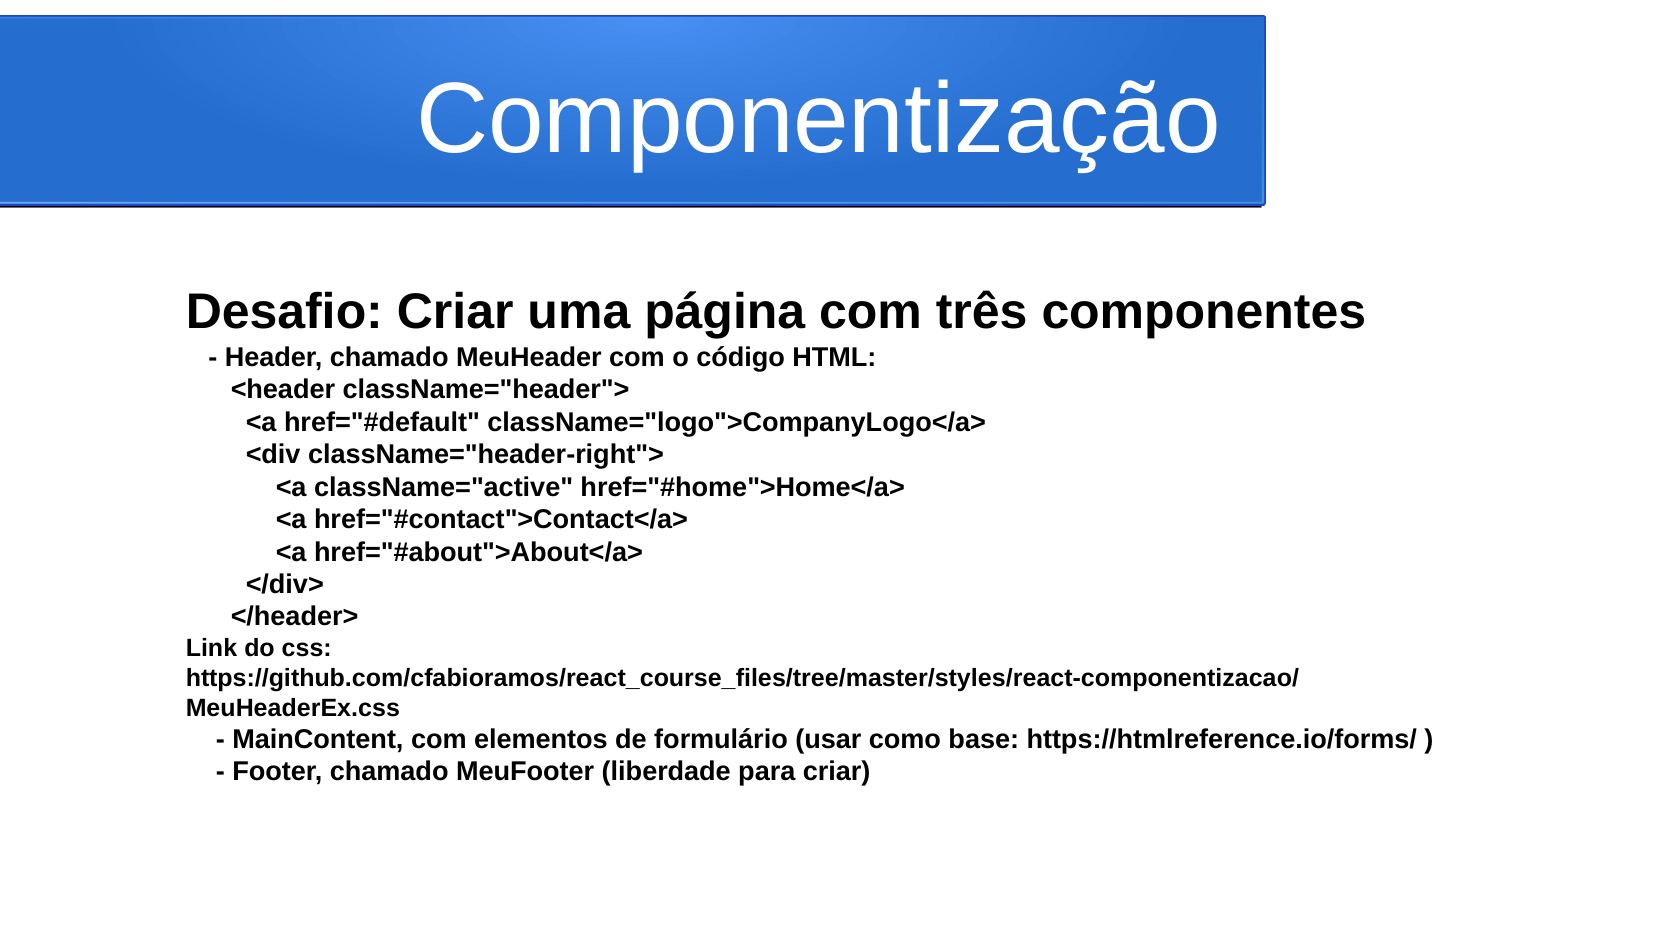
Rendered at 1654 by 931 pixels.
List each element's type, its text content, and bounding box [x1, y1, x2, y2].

picture [0, 13, 1269, 211]
text_box Desafio: Criar uma página com três componentes - Header, chamado MeuHeader com o código HTML: <header className="header"> <a href="#default" className="logo">CompanyLogo</a> <div className="header-right"> <a className="active" href="#home">Home</a> <a href="#contact">Contact</a> <a href="#about">About</a> </div> </header> Link do css: https://github.com/cfabioramos/react_course_files/tree/master/styles/react-componentizacao/MeuHeaderEx.css - MainContent, com elementos de formulário (usar como base: https://htmlreference.io/forms/ ) - Footer, chamado MeuFooter (liberdade para criar) [135, 271, 1500, 824]
text_box Componentização [401, 44, 1258, 180]
